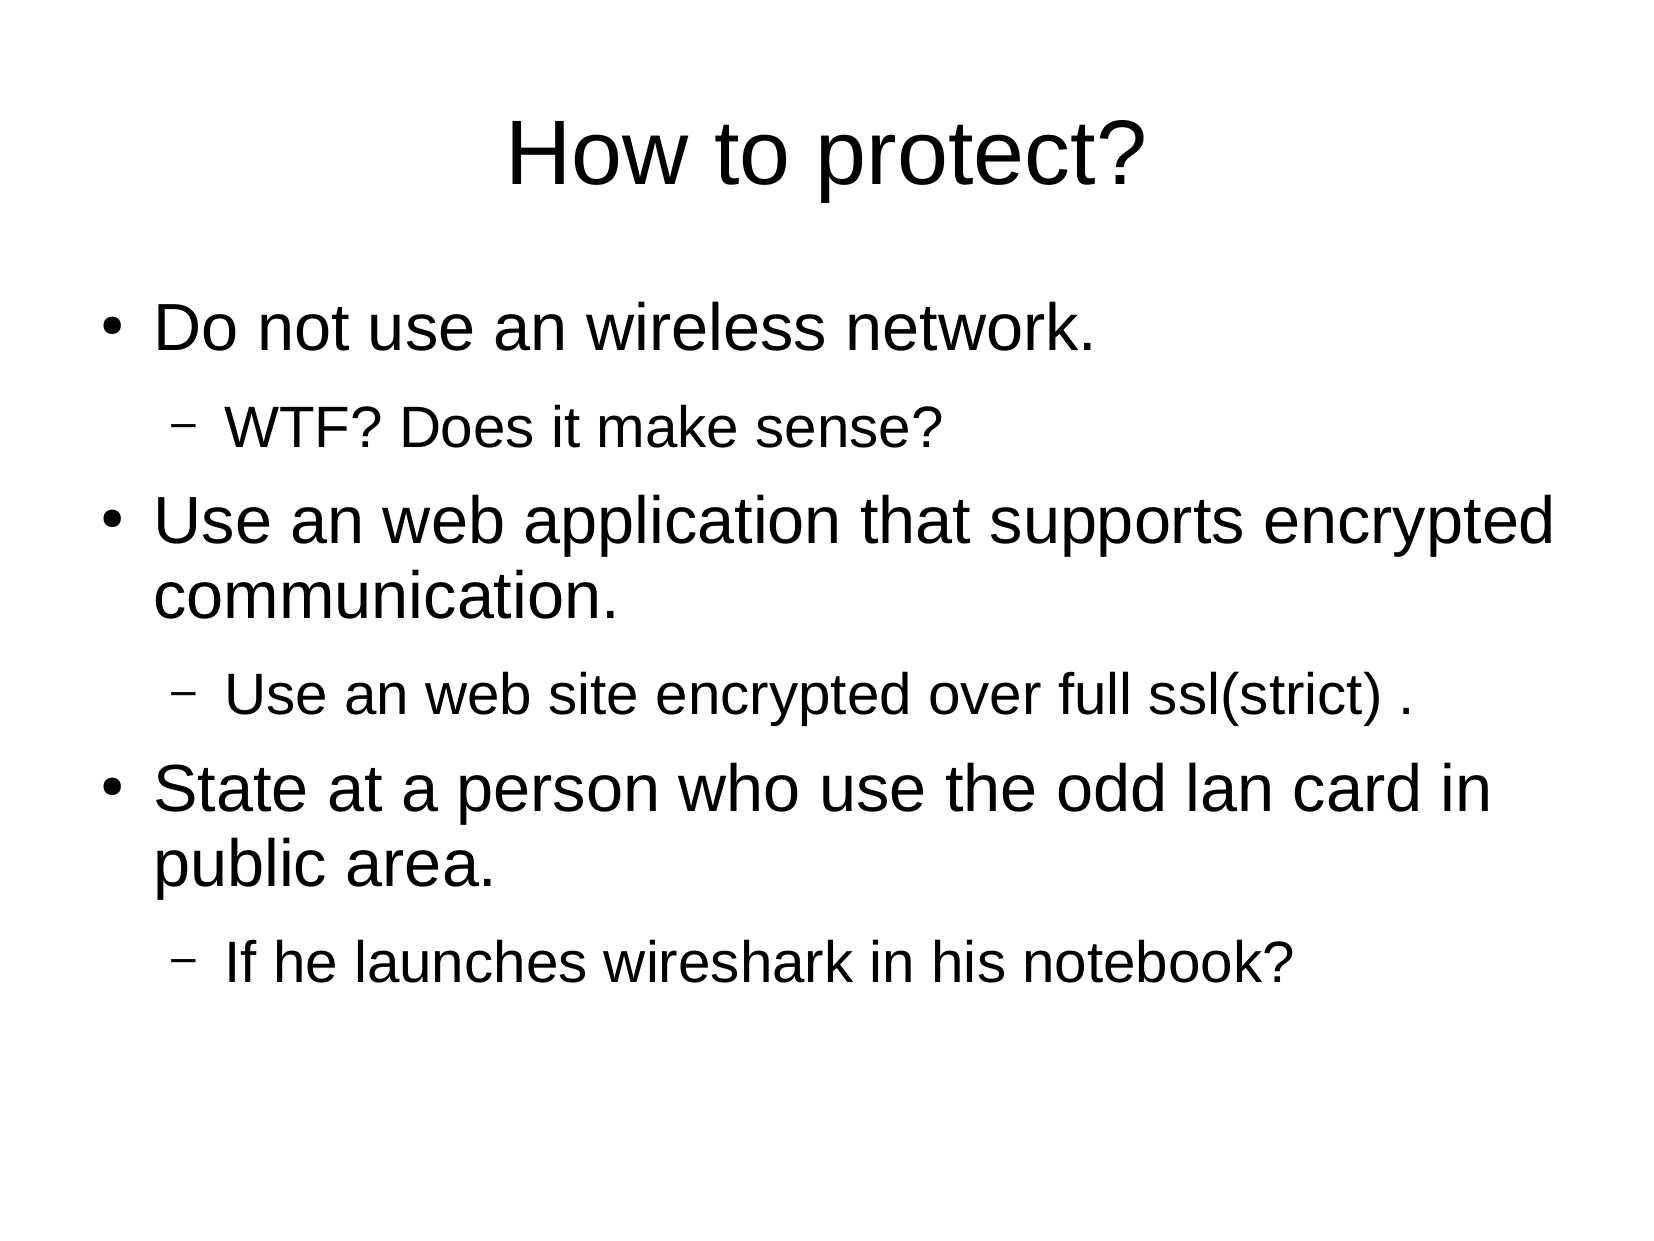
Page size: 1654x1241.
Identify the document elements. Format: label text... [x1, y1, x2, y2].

title How to protect? [82, 49, 1571, 257]
list Do not use an wireless network. WTF? Does it make sense? Use an web application that supports encrypted communication. Use an web site encrypted over full ssl(strict) . State at a person who use the odd lan card in public area. If he launches wireshark in his notebook? [82, 290, 1571, 1010]
